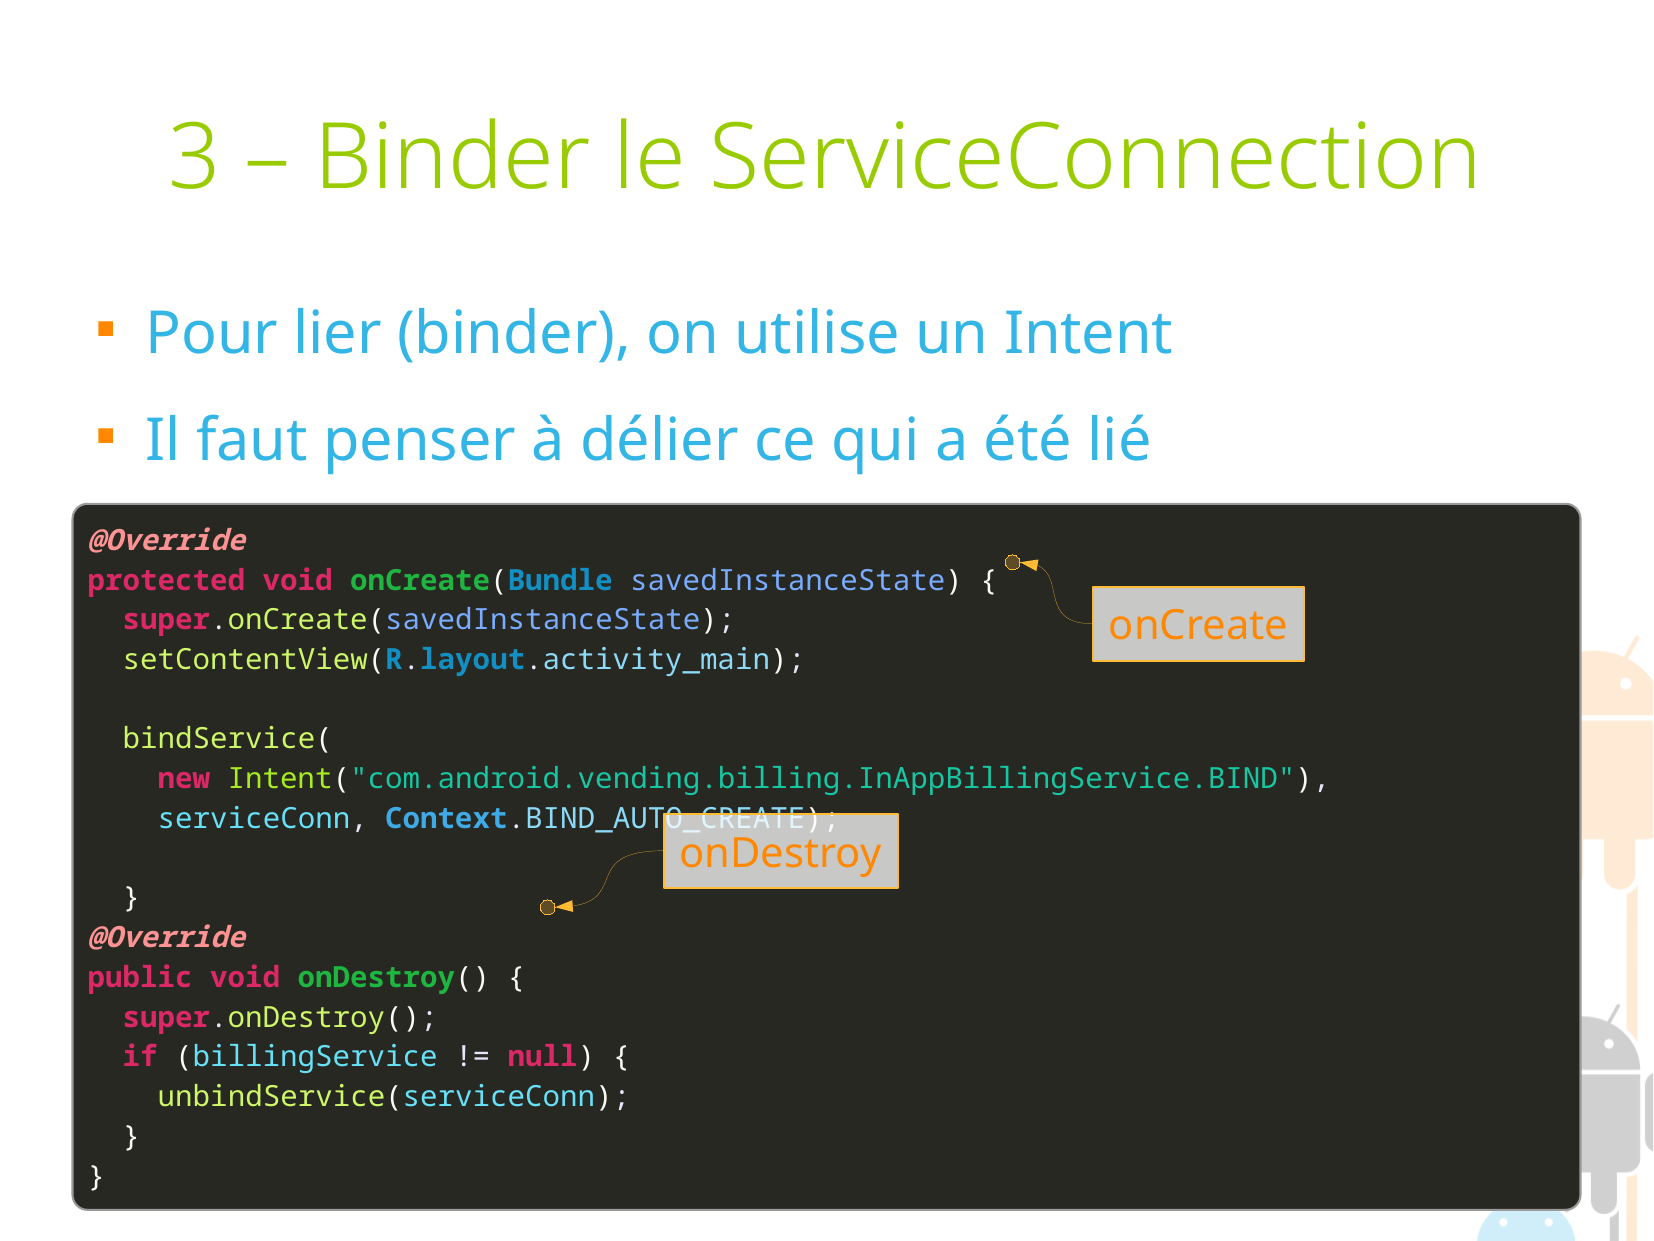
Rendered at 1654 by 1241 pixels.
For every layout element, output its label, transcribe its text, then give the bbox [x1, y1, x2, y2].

list Pour lier (binder), on utilise un Intent Il faut penser à délier ce qui a été lié [82, 290, 1571, 481]
text_box onDestroy [663, 813, 884, 880]
text_box onCreate [1093, 586, 1294, 653]
text_box [540, 899, 555, 915]
text_box [1005, 554, 1020, 570]
picture [240, 423, 1654, 1241]
text_box @Override protected void onCreate(Bundle savedInstanceState) { super.onCreate(savedInstanceState); setContentView(R.layout.activity_main); bindService( new Intent("com.android.vending.billing.InAppBillingService.BIND"), serviceConn, Context.BIND_AUTO_CREATE); } @Override public void onDestroy() { super.onDestroy(); if (billingService != null) { unbindService(serviceConn); } } [72, 503, 1581, 1117]
title 3 – Binder le ServiceConnection [82, 49, 1571, 257]
